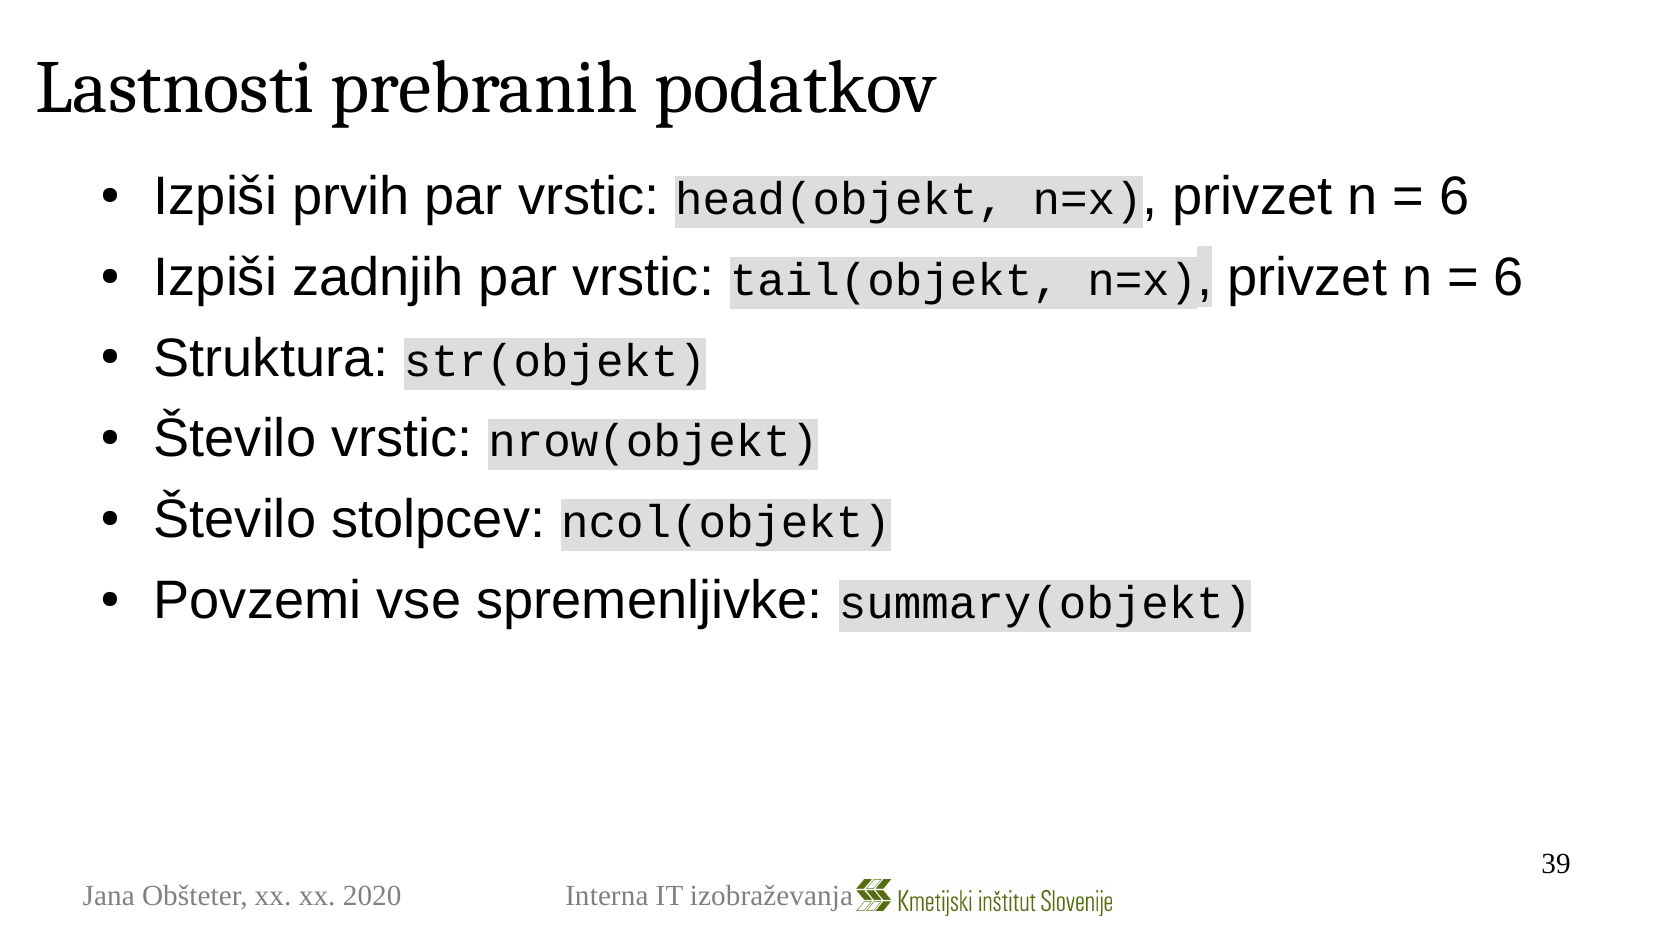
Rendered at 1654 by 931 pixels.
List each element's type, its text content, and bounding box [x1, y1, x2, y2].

picture [856, 879, 1112, 916]
title Lastnosti prebranih podatkov [35, 21, 1524, 154]
list Izpiši prvih par vrstic: head(objekt, n=x), privzet n = 6 Izpiši zadnjih par vrstic: tail(objekt, n=x), privzet n = 6 Struktura: str(objekt) Število vrstic: nrow(objekt) Število stolpcev: ncol(objekt) Povzemi vse spremenljivke: summary(objekt) [82, 165, 1642, 827]
